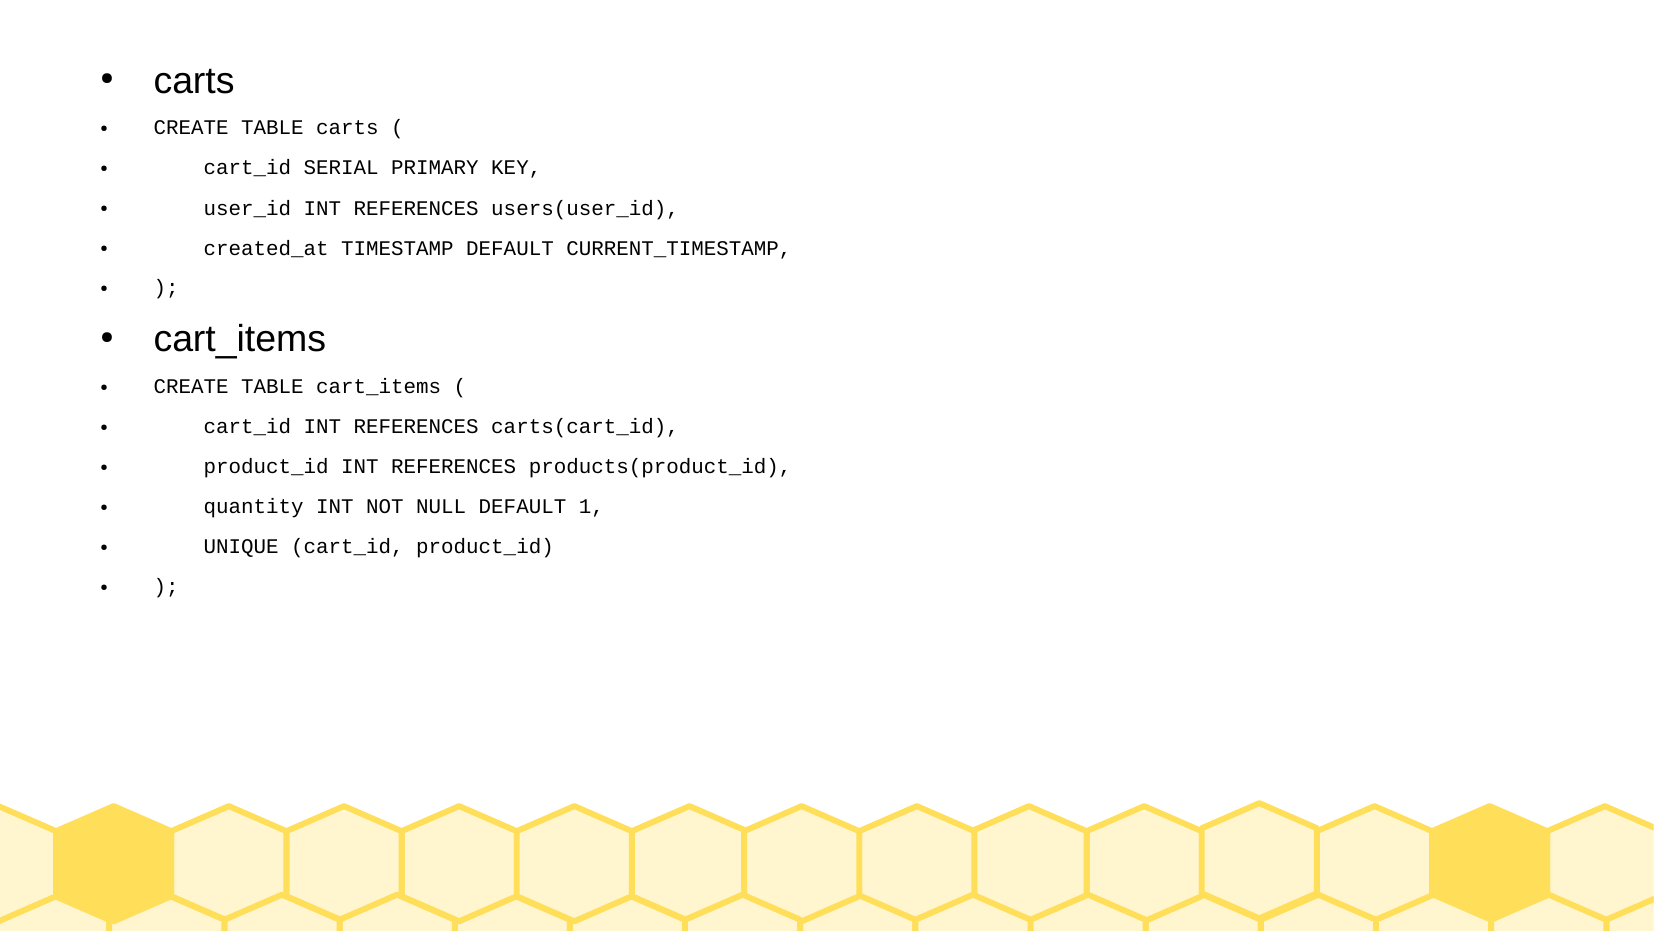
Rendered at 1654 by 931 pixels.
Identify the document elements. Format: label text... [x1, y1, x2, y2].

list carts CREATE TABLE carts ( cart_id SERIAL PRIMARY KEY, user_id INT REFERENCES users(user_id), created_at TIMESTAMP DEFAULT CURRENT_TIMESTAMP, ); cart_items CREATE TABLE cart_items ( cart_id INT REFERENCES carts(cart_id), product_id INT REFERENCES products(product_id), quantity INT NOT NULL DEFAULT 1, UNIQUE (cart_id, product_id) ); [82, 59, 1571, 758]
